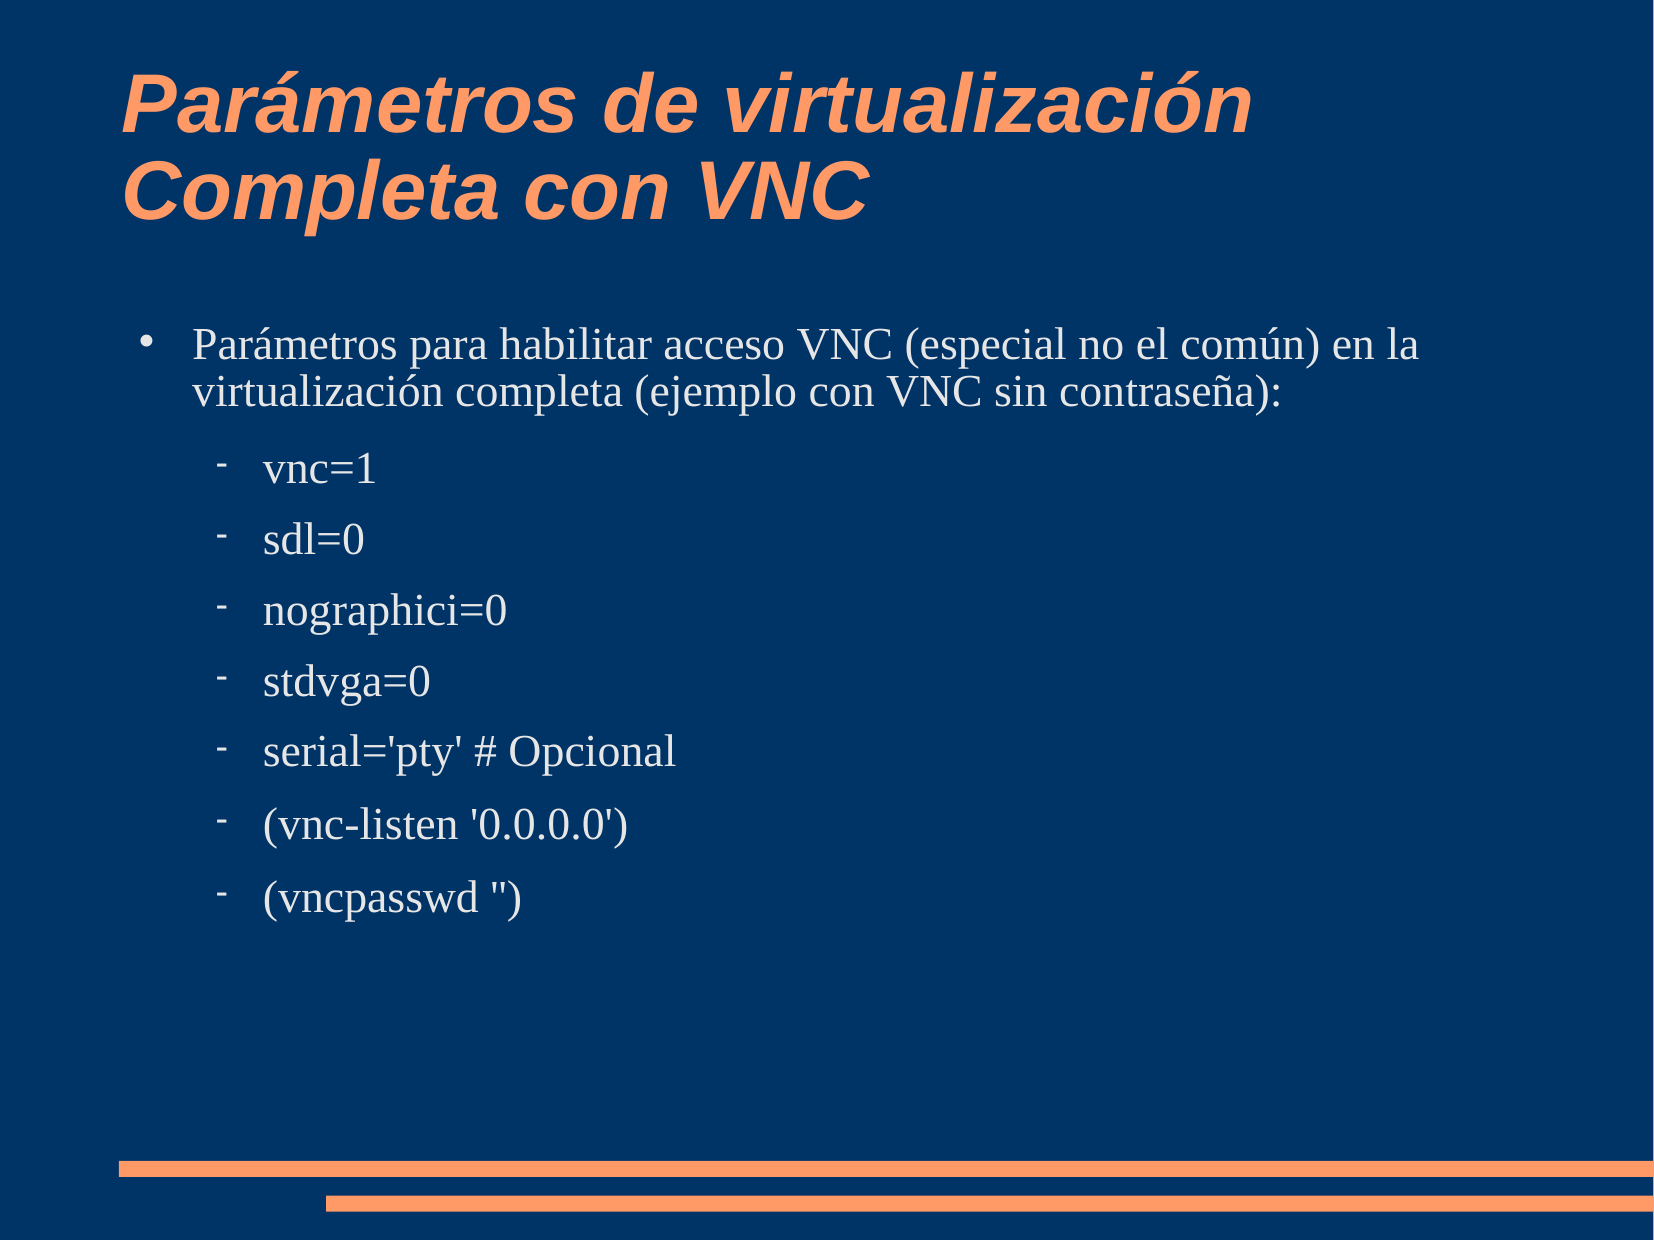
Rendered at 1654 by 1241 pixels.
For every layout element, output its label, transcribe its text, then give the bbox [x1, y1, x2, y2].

list Parámetros para habilitar acceso VNC (especial no el común) en la virtualización completa (ejemplo con VNC sin contraseña): vnc=1 sdl=0 nographici=0 stdvga=0 serial='pty' # Opcional (vnc-listen '0.0.0.0')‏ (vncpasswd '')‏ [121, 322, 1561, 1118]
title Parámetros de virtualización Completa con VNC [121, 46, 1534, 254]
